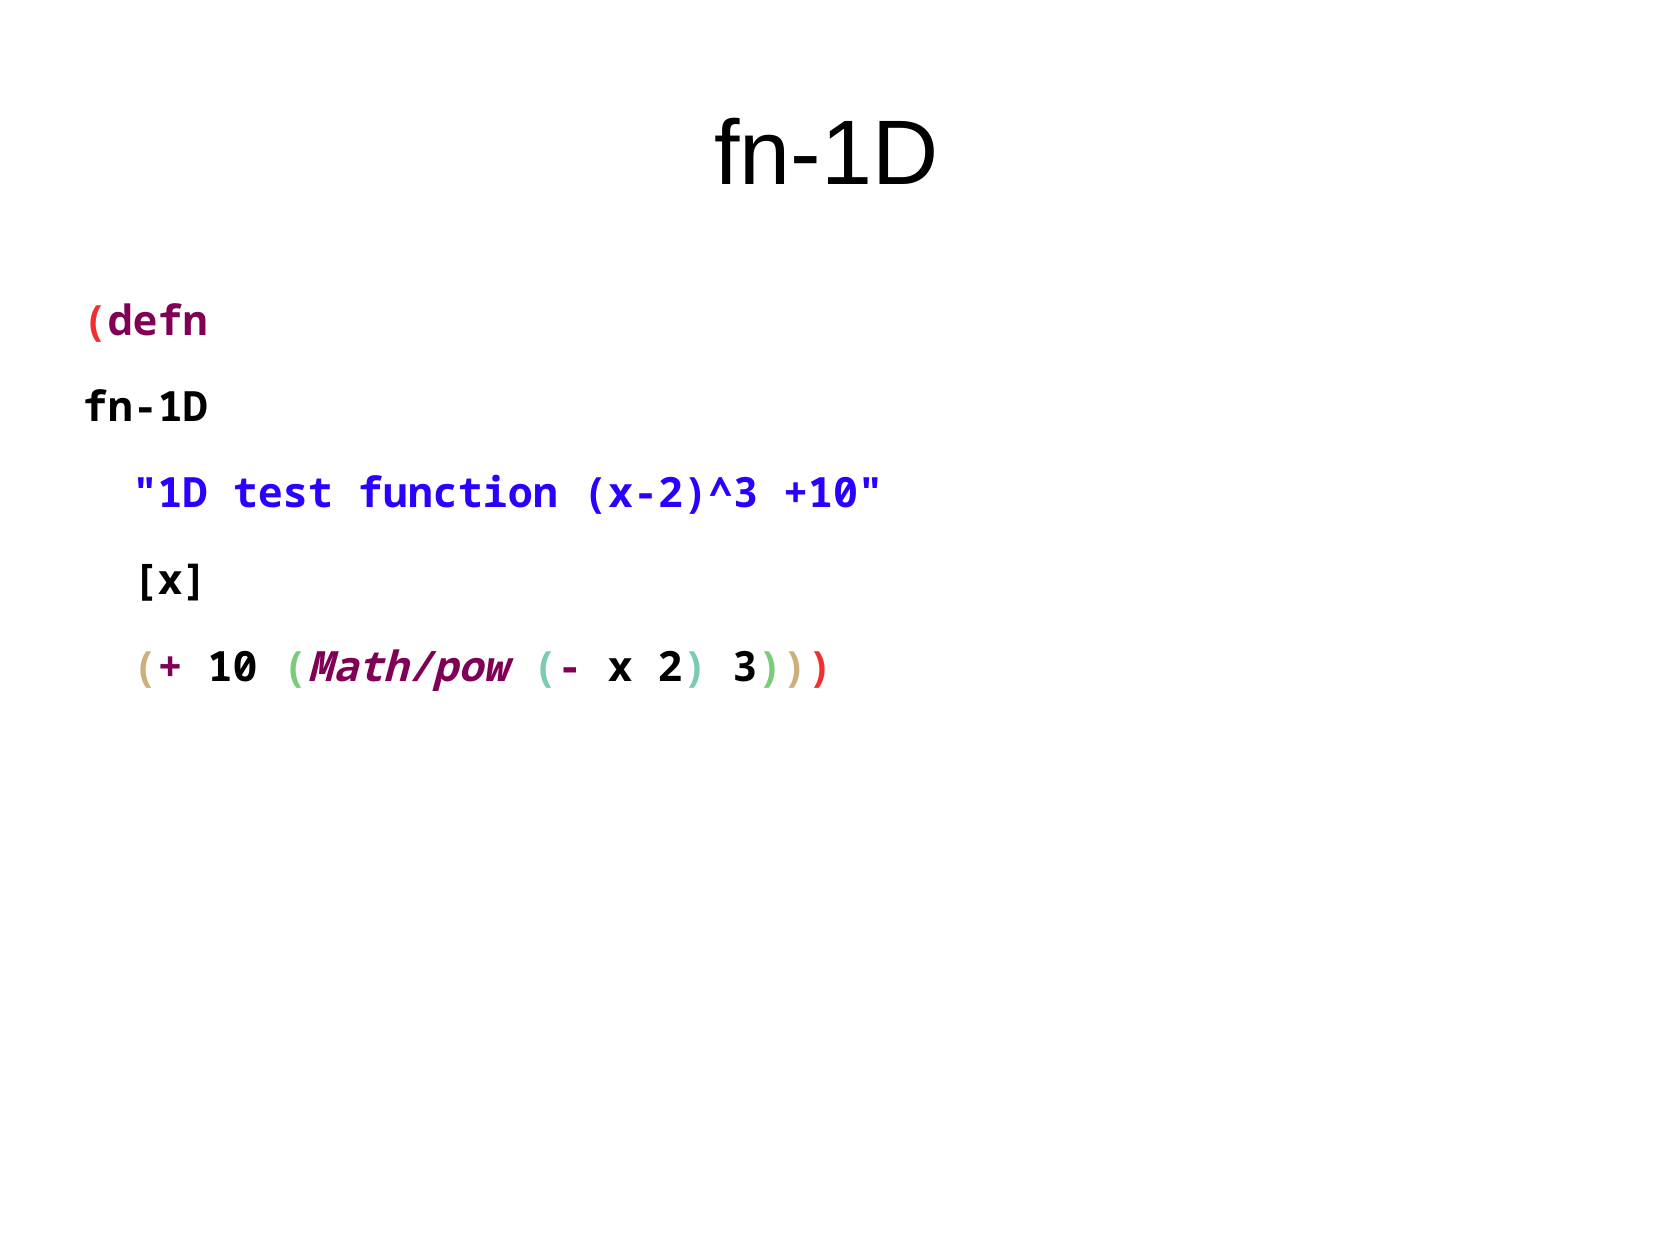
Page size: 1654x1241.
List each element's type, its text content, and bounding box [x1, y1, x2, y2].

list (defn fn-1D "1D test function (x-2)^3 +10" [x] (+ 10 (Math/pow (- x 2) 3))) [82, 290, 1538, 1010]
title fn-1D [82, 49, 1571, 257]
